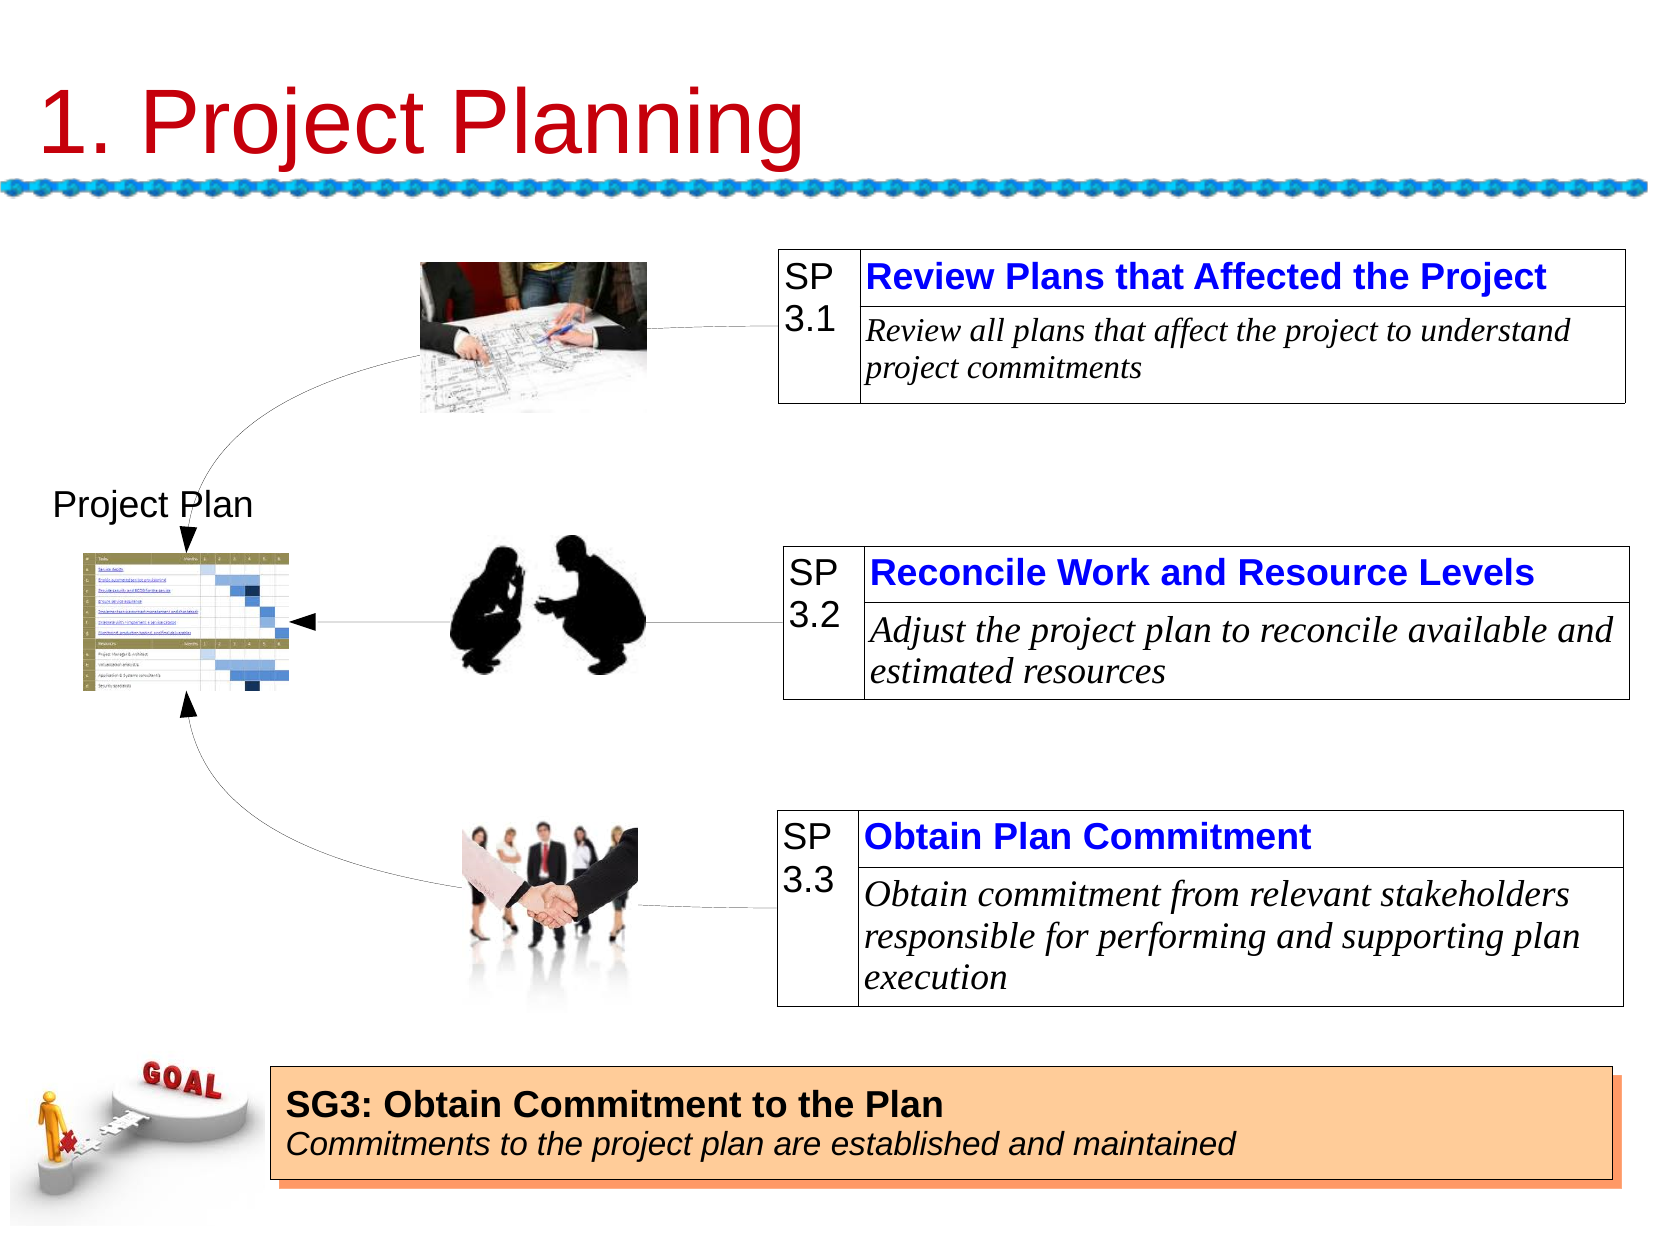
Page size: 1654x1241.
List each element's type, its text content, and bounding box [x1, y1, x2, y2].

table_cell Obtain commitment from relevant stakeholders responsible for performing and supporting plan execution [859, 868, 1623, 1006]
title 1. Project Planning [37, 37, 1651, 208]
picture [83, 553, 289, 691]
picture [0, 178, 37, 199]
picture [10, 1035, 265, 1226]
table_cell Adjust the project plan to reconcile available and estimated resources [865, 603, 1629, 699]
text_box Project Plan [37, 475, 269, 533]
picture [462, 808, 638, 1013]
table_header Review Plans that Affected the Project [861, 250, 1625, 306]
table_cell Review all plans that affect the project to understand project commitments [861, 307, 1625, 403]
picture [450, 535, 646, 676]
table_header SP 3.1 [779, 250, 860, 403]
table_header Obtain Plan Commitment [859, 811, 1623, 867]
table_header SP 3.2 [784, 547, 864, 699]
picture [420, 262, 647, 413]
table_header SP 3.3 [778, 811, 858, 1006]
table_header Reconcile Work and Resource Levels [865, 547, 1629, 602]
text_box SG3: Obtain Commitment to the Plan Commitments to the project plan are established and maintained [270, 1066, 1613, 1180]
